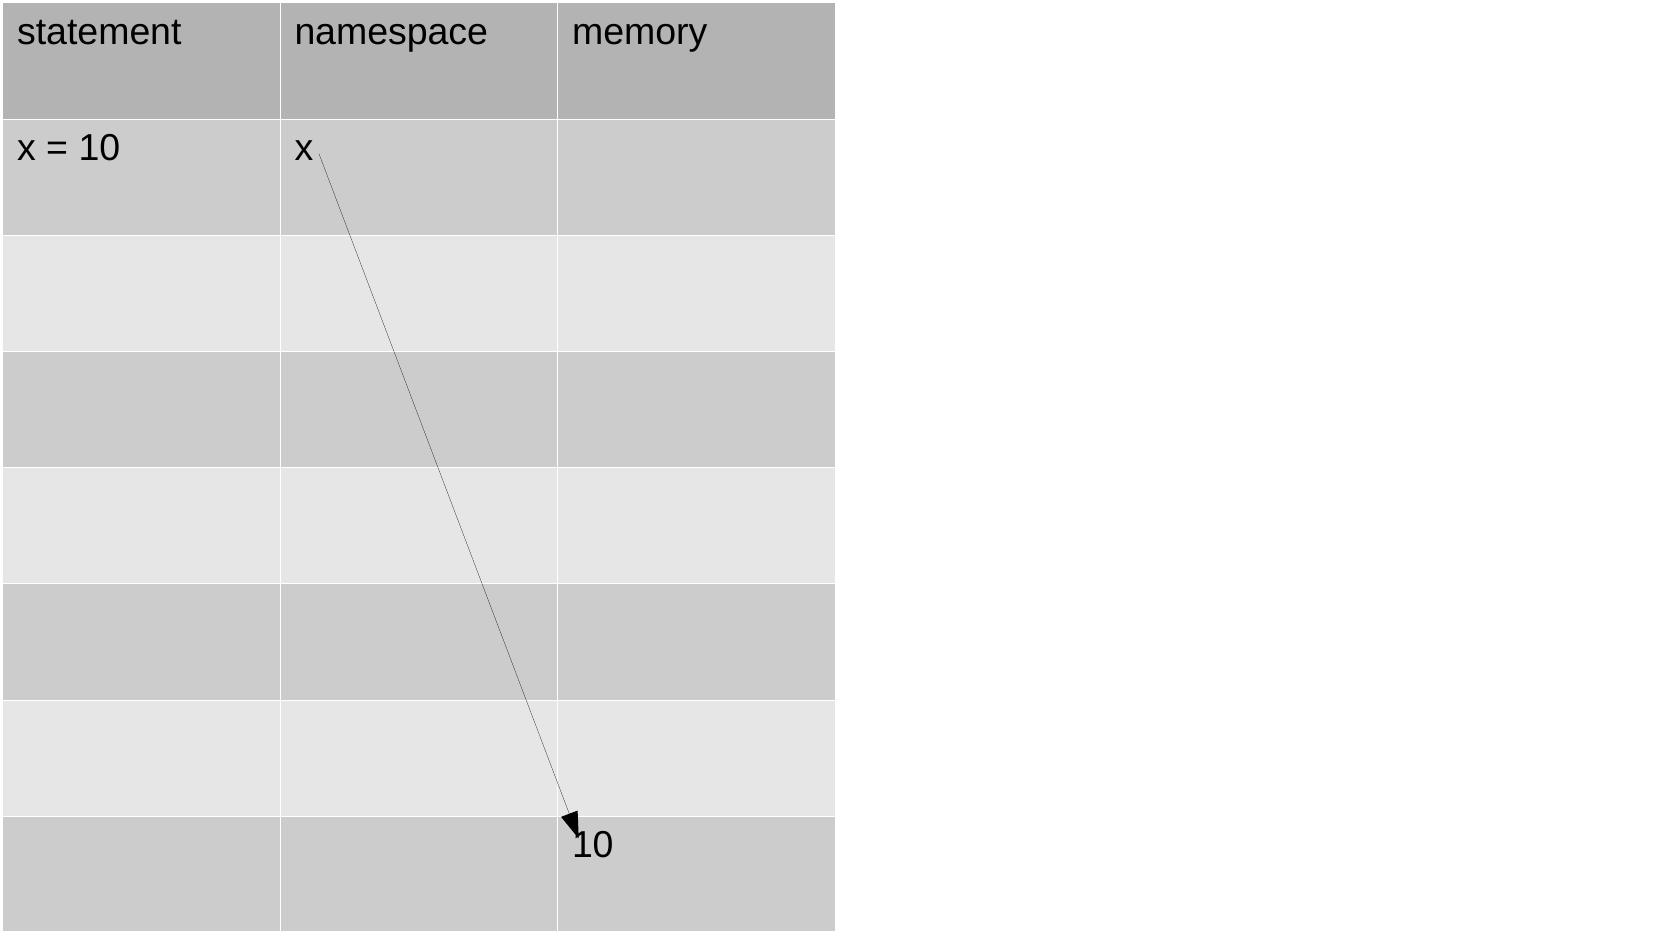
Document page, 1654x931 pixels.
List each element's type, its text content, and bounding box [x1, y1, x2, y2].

table_cell [558, 352, 835, 467]
table_cell [528, 701, 557, 778]
table_cell [558, 787, 568, 816]
table_cell [558, 236, 835, 351]
table_cell [558, 584, 835, 700]
table_cell [439, 468, 557, 583]
table_cell [3, 236, 280, 351]
table_cell [281, 701, 557, 816]
table_cell [395, 352, 557, 467]
table_cell [558, 120, 835, 235]
table_cell [483, 584, 557, 700]
table_cell [281, 468, 481, 583]
table_cell [281, 817, 557, 931]
table_cell [558, 468, 835, 583]
table_header statement [3, 3, 280, 119]
table_cell [3, 701, 280, 816]
table_cell [3, 584, 280, 700]
table_cell [281, 352, 437, 467]
table_cell [558, 701, 835, 816]
table_cell [3, 352, 280, 467]
table_header memory [558, 3, 835, 119]
table_cell [281, 236, 393, 351]
table_cell 10 [558, 817, 835, 931]
table_cell x [281, 120, 557, 235]
table_cell [281, 584, 525, 700]
table_cell [3, 468, 280, 583]
table_cell [3, 817, 280, 931]
table_header namespace [281, 3, 557, 119]
table_cell x = 10 [3, 120, 280, 235]
table_cell [351, 236, 557, 351]
